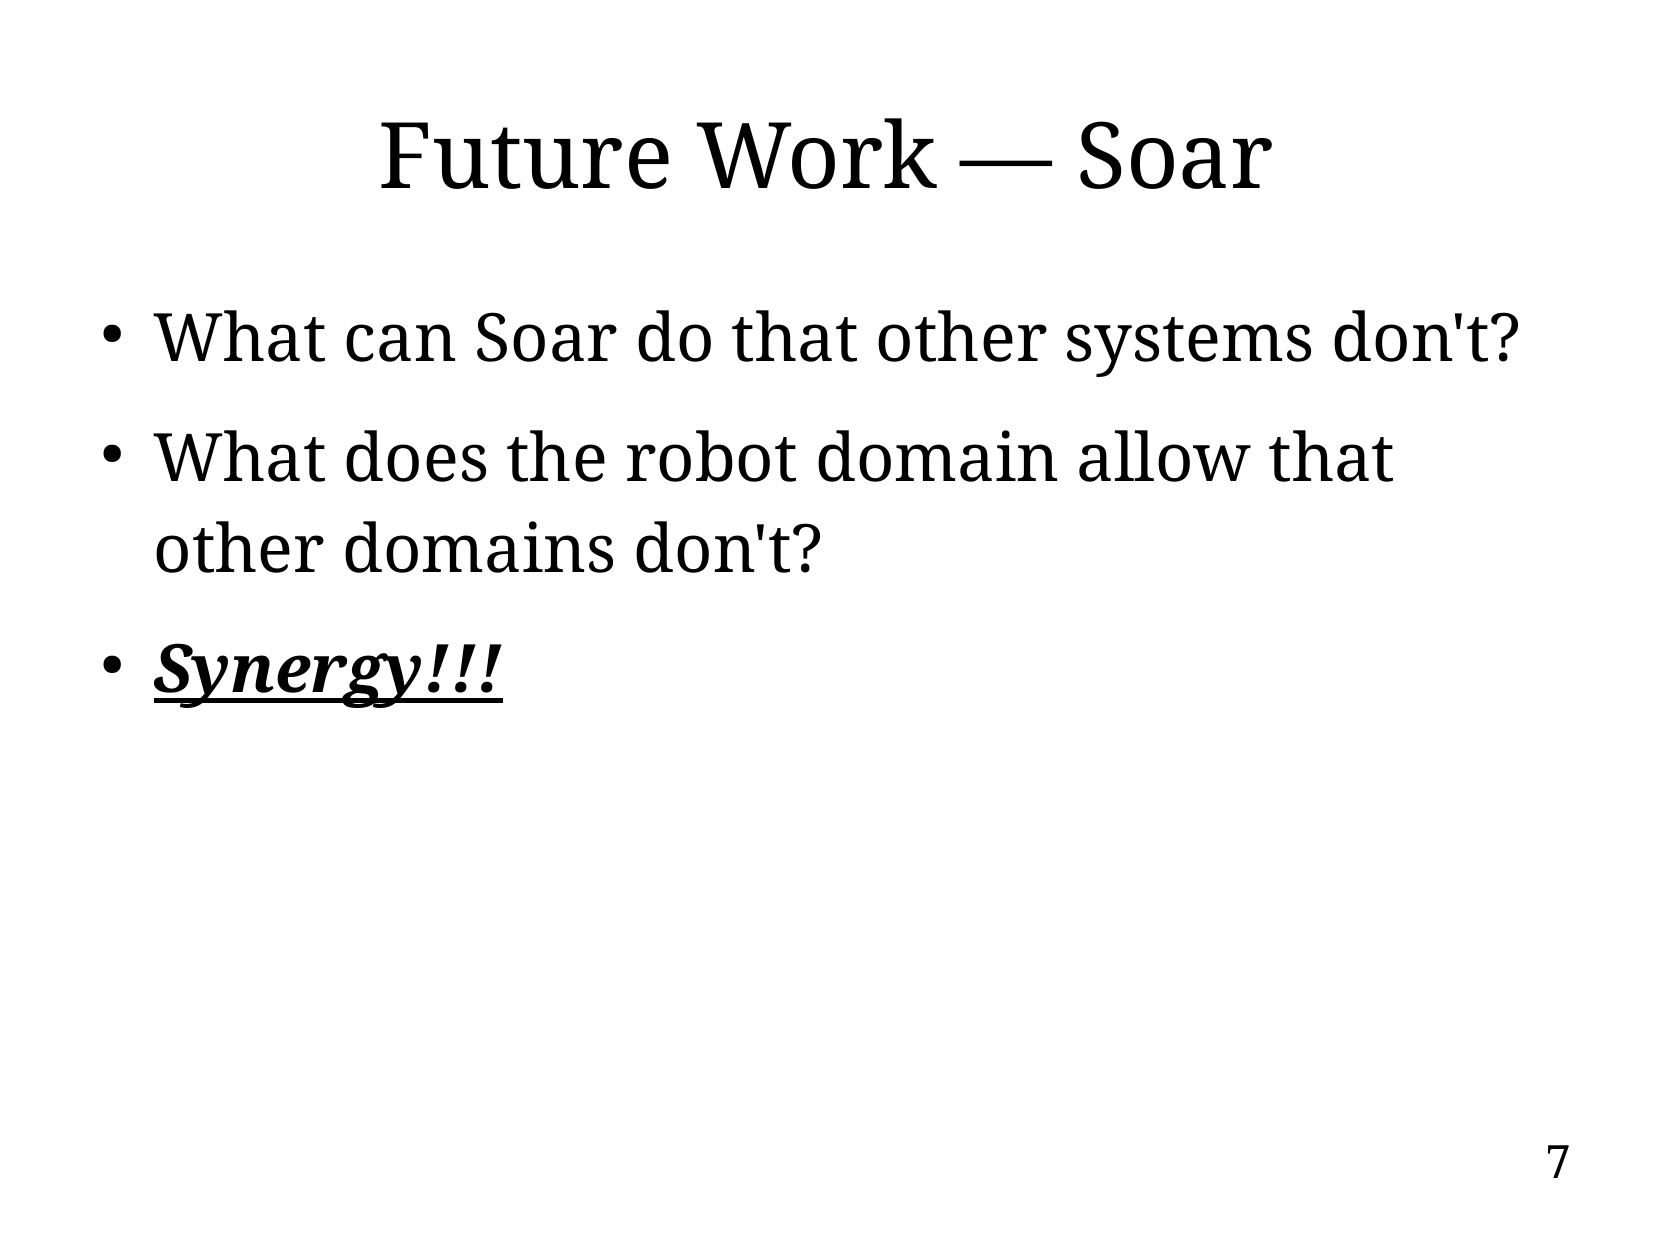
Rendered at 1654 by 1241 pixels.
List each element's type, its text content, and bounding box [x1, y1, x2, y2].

title Future Work — Soar [82, 49, 1571, 257]
list What can Soar do that other systems don't? What does the robot domain allow that other domains don't? Synergy!!! [82, 290, 1571, 1109]
